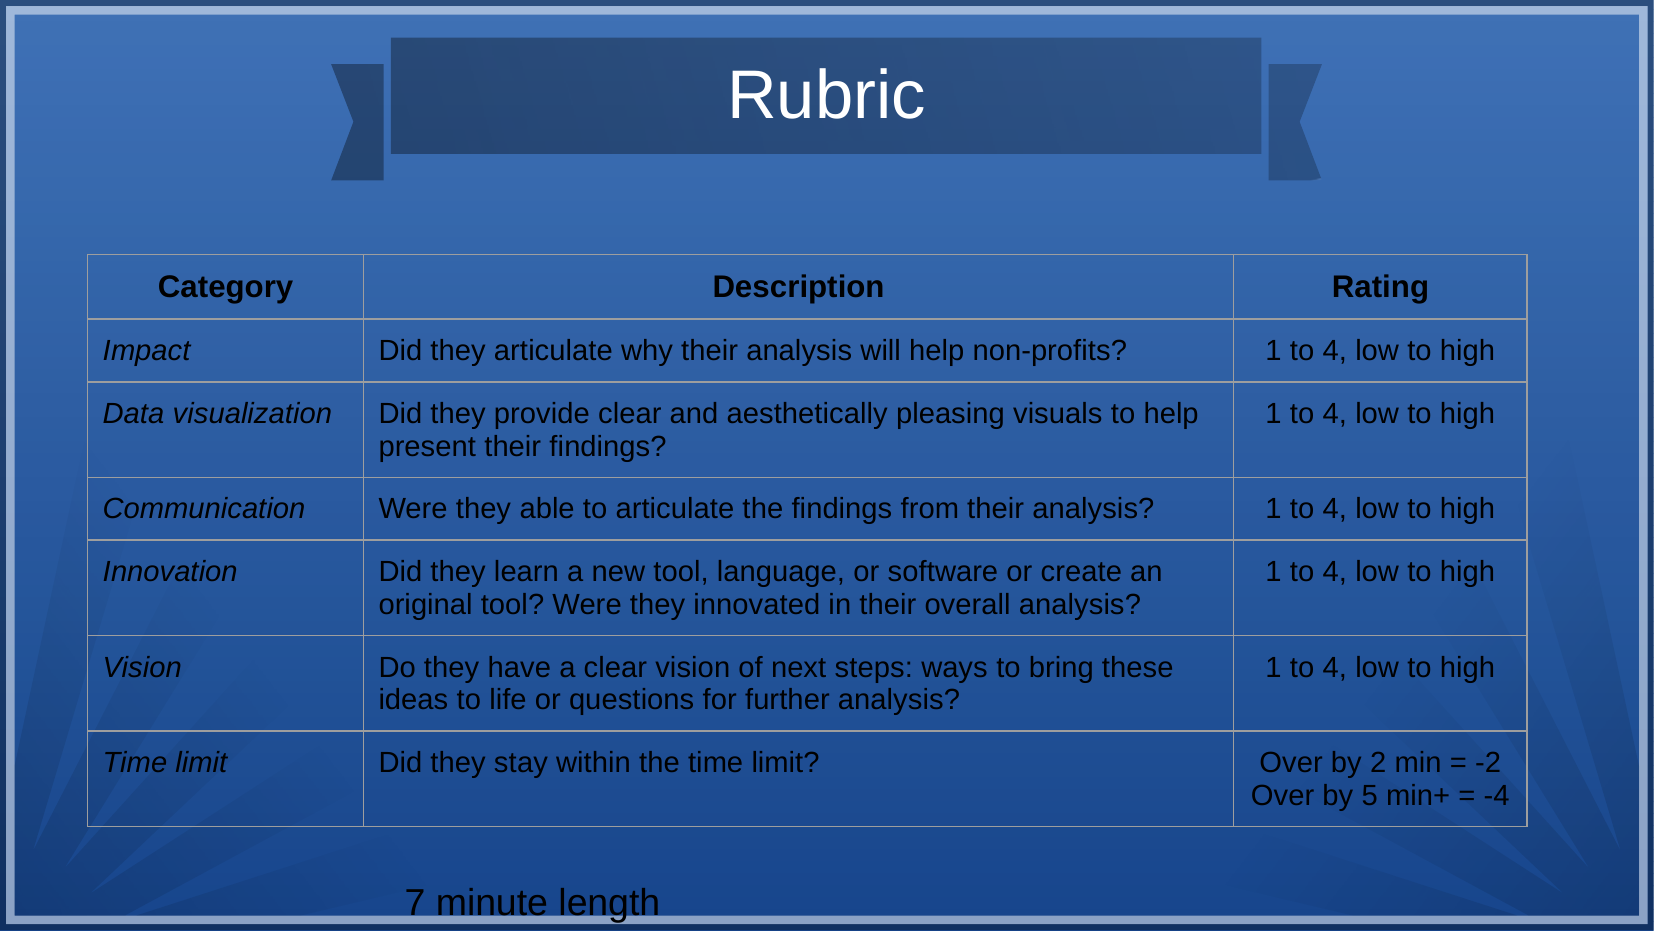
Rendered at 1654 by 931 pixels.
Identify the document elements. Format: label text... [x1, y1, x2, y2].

table_cell Did they stay within the time limit? [364, 732, 1233, 826]
table_cell Data visualization [88, 383, 363, 477]
table_cell Do they have a clear vision of next steps: ways to bring these ideas to life or questions for further analysis? [364, 636, 1233, 730]
table_cell Time limit [88, 732, 363, 826]
text_box 7 minute length [389, 874, 827, 931]
table_cell Innovation [88, 541, 363, 635]
table_header Category [88, 255, 363, 318]
table_cell Did they articulate why their analysis will help non-profits? [364, 320, 1233, 381]
table_cell Did they provide clear and aesthetically pleasing visuals to help present their findings? [364, 383, 1233, 477]
table_cell Did they learn a new tool, language, or software or create an original tool? Were they innovated in their overall analysis? [364, 541, 1233, 635]
table_header Rating [1234, 255, 1526, 318]
table_cell Vision [88, 636, 363, 730]
table_cell 1 to 4, low to high [1234, 541, 1526, 635]
title Rubric [389, 35, 1264, 154]
table_cell Impact [88, 320, 363, 381]
table_cell Over by 2 min = -2 Over by 5 min+ = -4 [1234, 732, 1526, 826]
table_cell 1 to 4, low to high [1234, 478, 1526, 539]
table_cell Were they able to articulate the findings from their analysis? [364, 478, 1233, 539]
table_cell 1 to 4, low to high [1234, 636, 1526, 730]
table_cell Communication [88, 478, 363, 539]
table_header Description [364, 255, 1233, 318]
table_cell 1 to 4, low to high [1234, 320, 1526, 381]
table_cell 1 to 4, low to high [1234, 383, 1526, 477]
